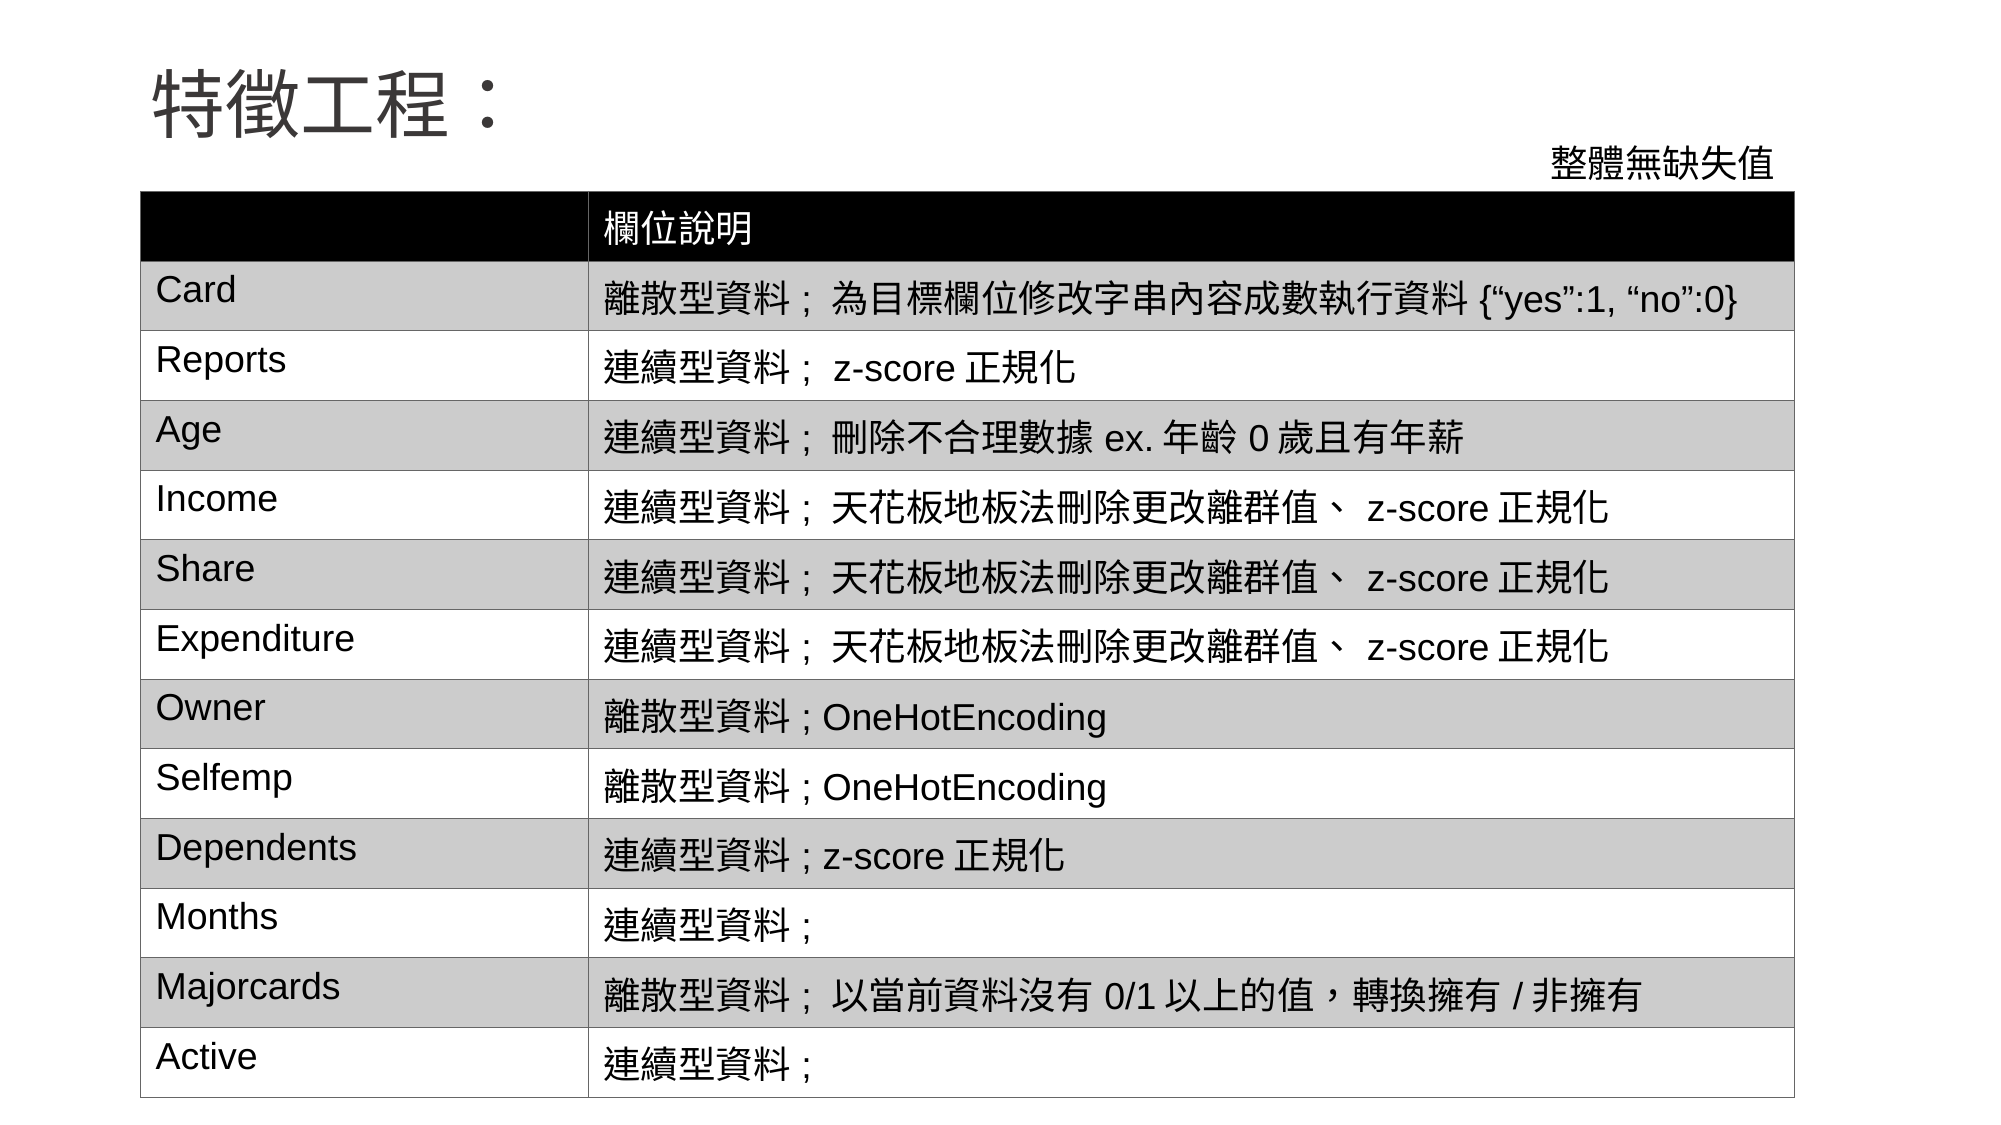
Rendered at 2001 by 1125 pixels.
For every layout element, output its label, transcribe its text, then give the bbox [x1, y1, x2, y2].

table_cell 連續型資料; 天花板地板法刪除更改離群值、z-score正規化 [589, 540, 1794, 609]
title 特徵工程： [135, 0, 1861, 218]
table_cell Dependents [141, 819, 588, 888]
table_cell Owner [141, 680, 588, 748]
table_cell 連續型資料; [589, 889, 1794, 957]
table_cell 連續型資料; 天花板地板法刪除更改離群值、z-score正規化 [589, 610, 1794, 679]
table_cell Share [141, 540, 588, 609]
table_cell 連續型資料; 刪除不合理數據ex.年齡0歲且有年薪 [589, 401, 1794, 470]
table_cell 離散型資料; OneHotEncoding [589, 680, 1794, 748]
text_box 整體無缺失值 [1535, 126, 1791, 192]
table_cell Age [141, 401, 588, 470]
table_cell Months [141, 889, 588, 957]
table_cell Reports [141, 331, 588, 400]
table_header 欄位說明 [589, 192, 1794, 261]
table_cell 連續型資料; z-score正規化 [589, 331, 1794, 400]
table_cell Majorcards [141, 958, 588, 1027]
table_cell Selfemp [141, 749, 588, 818]
table_cell 連續型資料; [589, 1028, 1794, 1097]
table_cell Expenditure [141, 610, 588, 679]
table_cell 連續型資料; z-score正規化 [589, 819, 1794, 888]
table_cell 連續型資料; 天花板地板法刪除更改離群值、z-score正規化 [589, 471, 1794, 539]
table_header 欄位名稱 [141, 192, 588, 261]
table_cell Card [141, 262, 588, 330]
table_cell Income [141, 471, 588, 539]
table_cell Active [141, 1028, 588, 1097]
table_cell 離散型資料; OneHotEncoding [589, 749, 1794, 818]
table_cell 離散型資料; 為目標欄位修改字串內容成數執行資料{“yes”:1, “no”:0} [589, 262, 1794, 330]
table_cell 離散型資料; 以當前資料沒有0/1以上的值，轉換擁有/非擁有 [589, 958, 1794, 1027]
